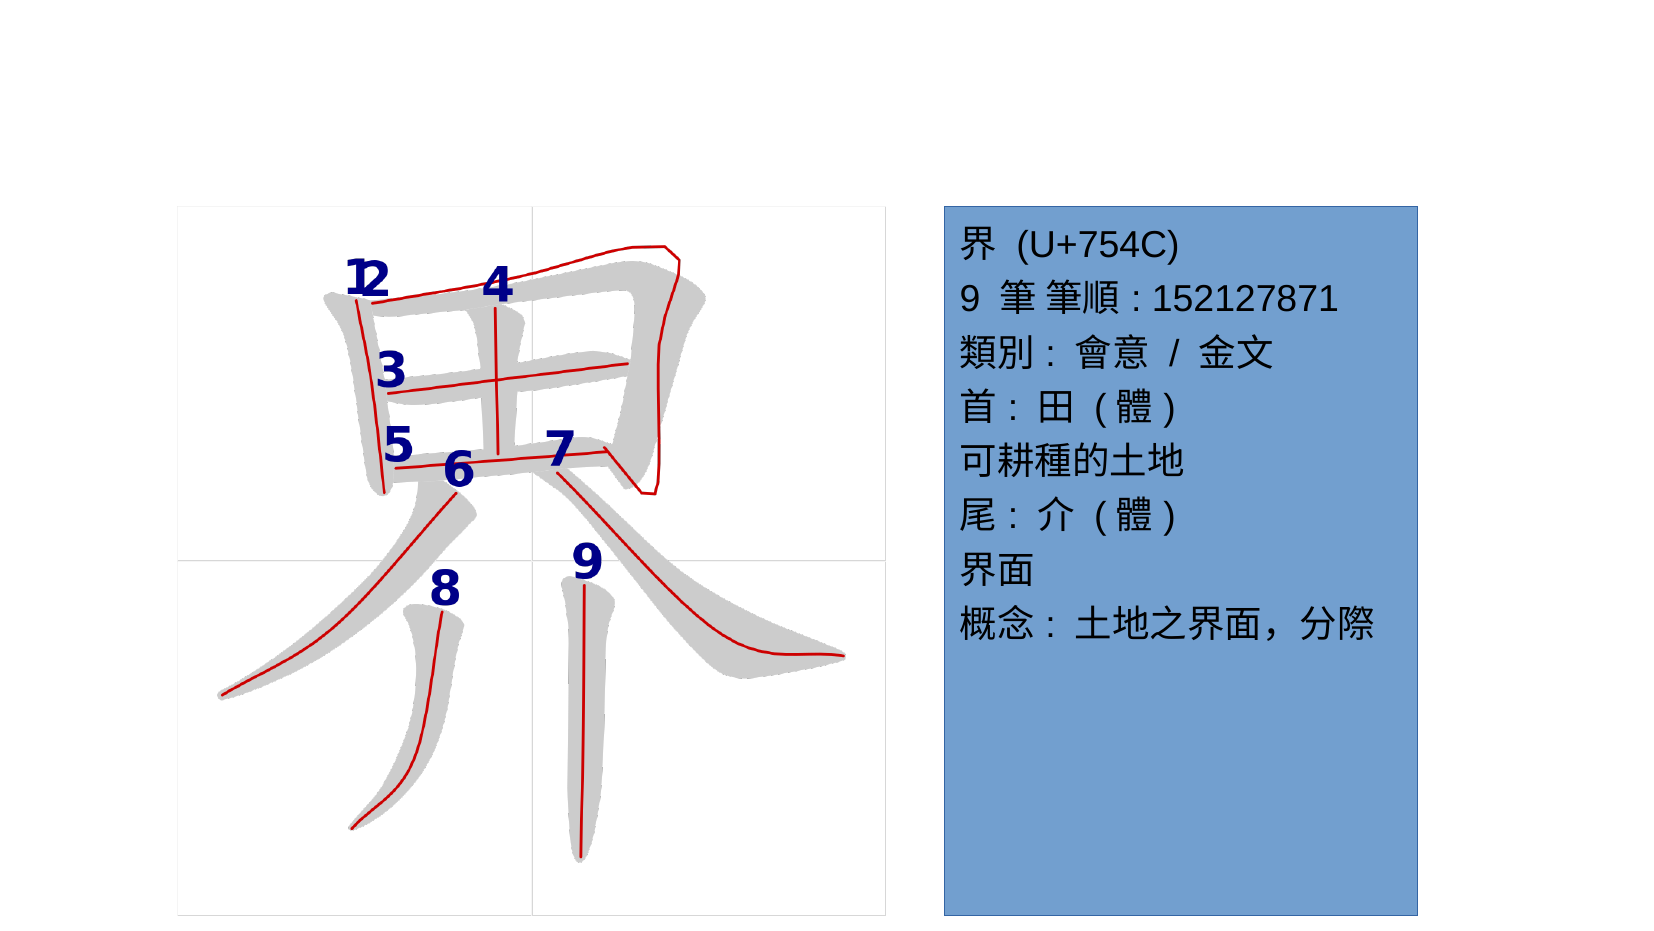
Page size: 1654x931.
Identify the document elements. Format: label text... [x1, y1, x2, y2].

text_box 界 (U+754C) 9 筆 筆順: 152127871 類別: 會意 / 金文 首: 田 (體) 可耕種的土地 尾: 介 (體) 界面 概念: 土地之界面，分際 [944, 206, 1418, 916]
picture [177, 206, 886, 916]
